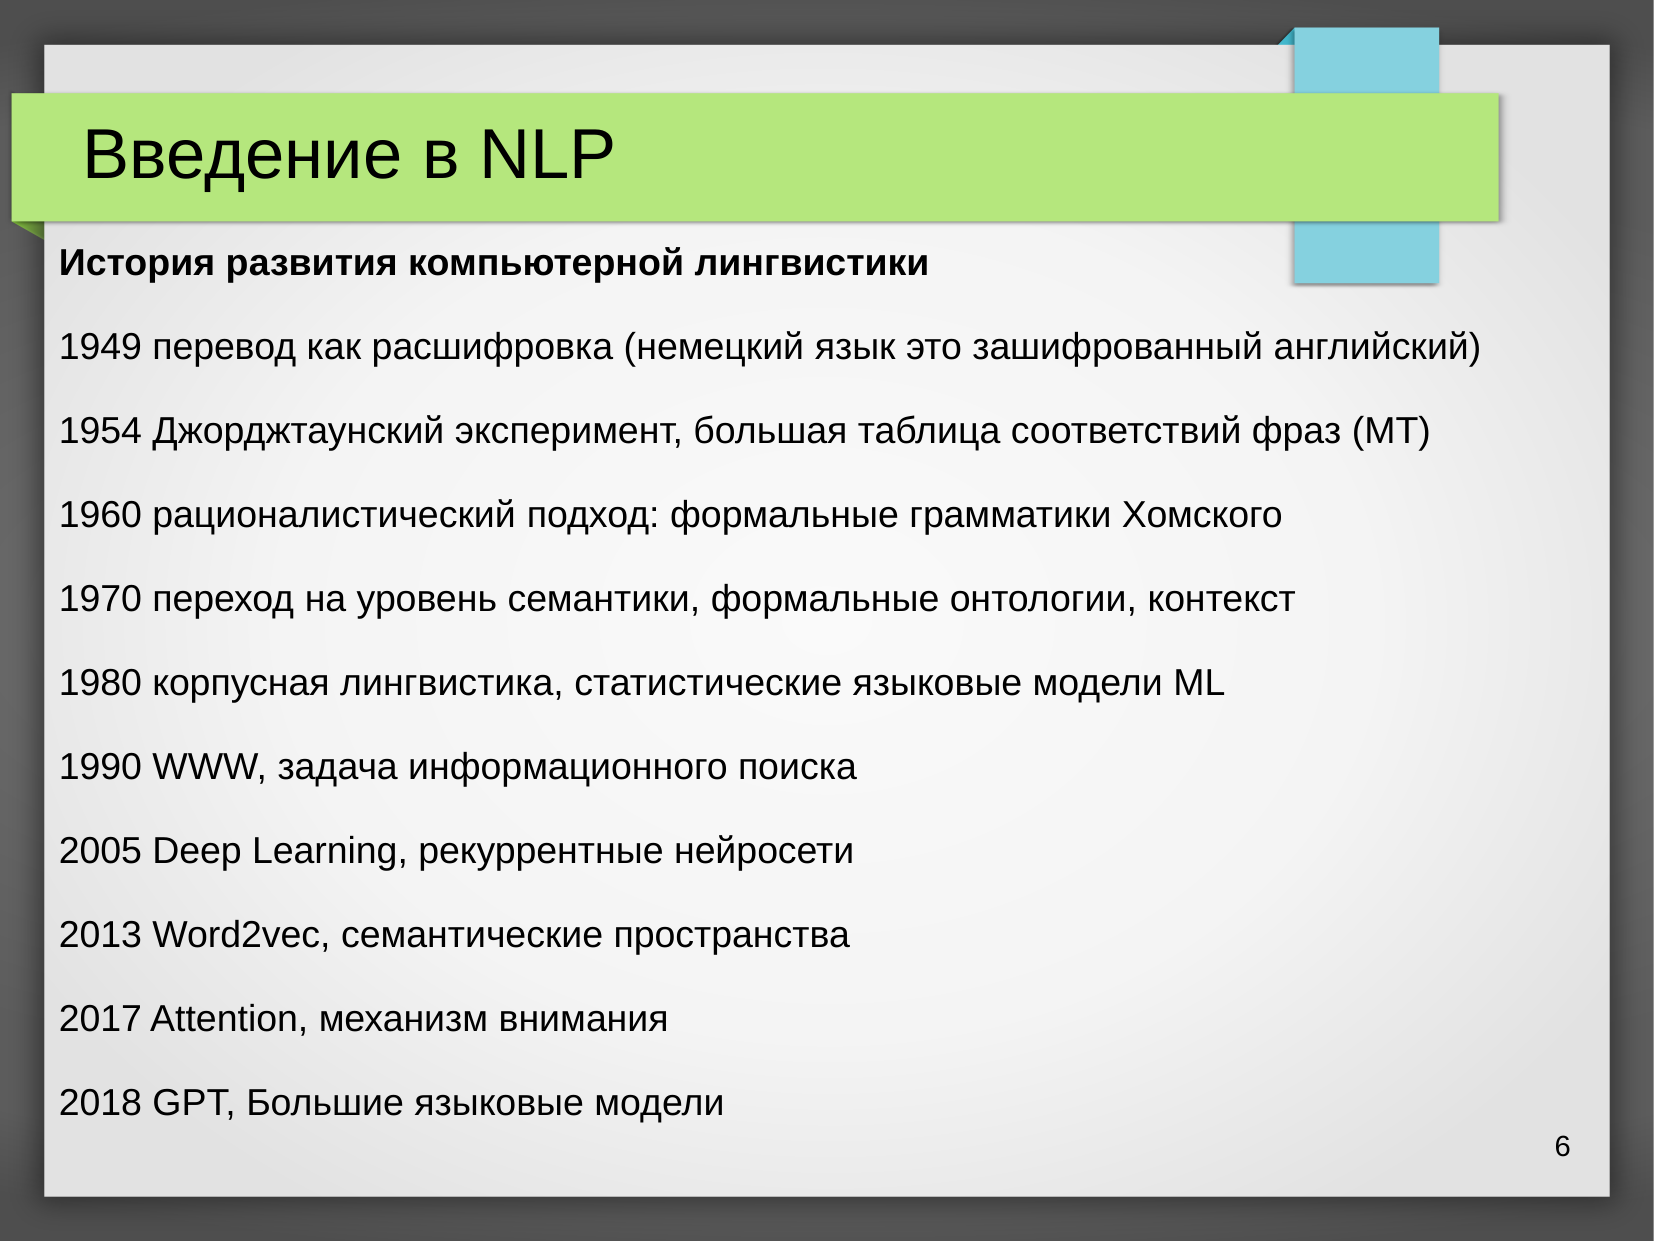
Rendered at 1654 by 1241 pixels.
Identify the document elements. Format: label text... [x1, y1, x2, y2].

title Введение в NLP [82, 113, 1406, 194]
text_box История развития компьютерной лингвистики 1949 перевод как расшифровка (немецкий язык это зашифрованный английский) 1954 Джорджтаунский эксперимент, большая таблица соответствий фраз (MT) 1960 рационалистический подход: формальные грамматики Хомского 1970 переход на уровень семантики, формальные онтологии, контекст 1980 корпусная лингвистика, статистические языковые модели ML 1990 WWW, задача информационного поиска 2005 Deep Learning, рекуррентные нейросети 2013 Word2vec, семантические пространства 2017 Attention, механизм внимания 2018 GPT, Большие языковые модели [59, 241, 1571, 1124]
picture [0, 0, 1654, 1241]
